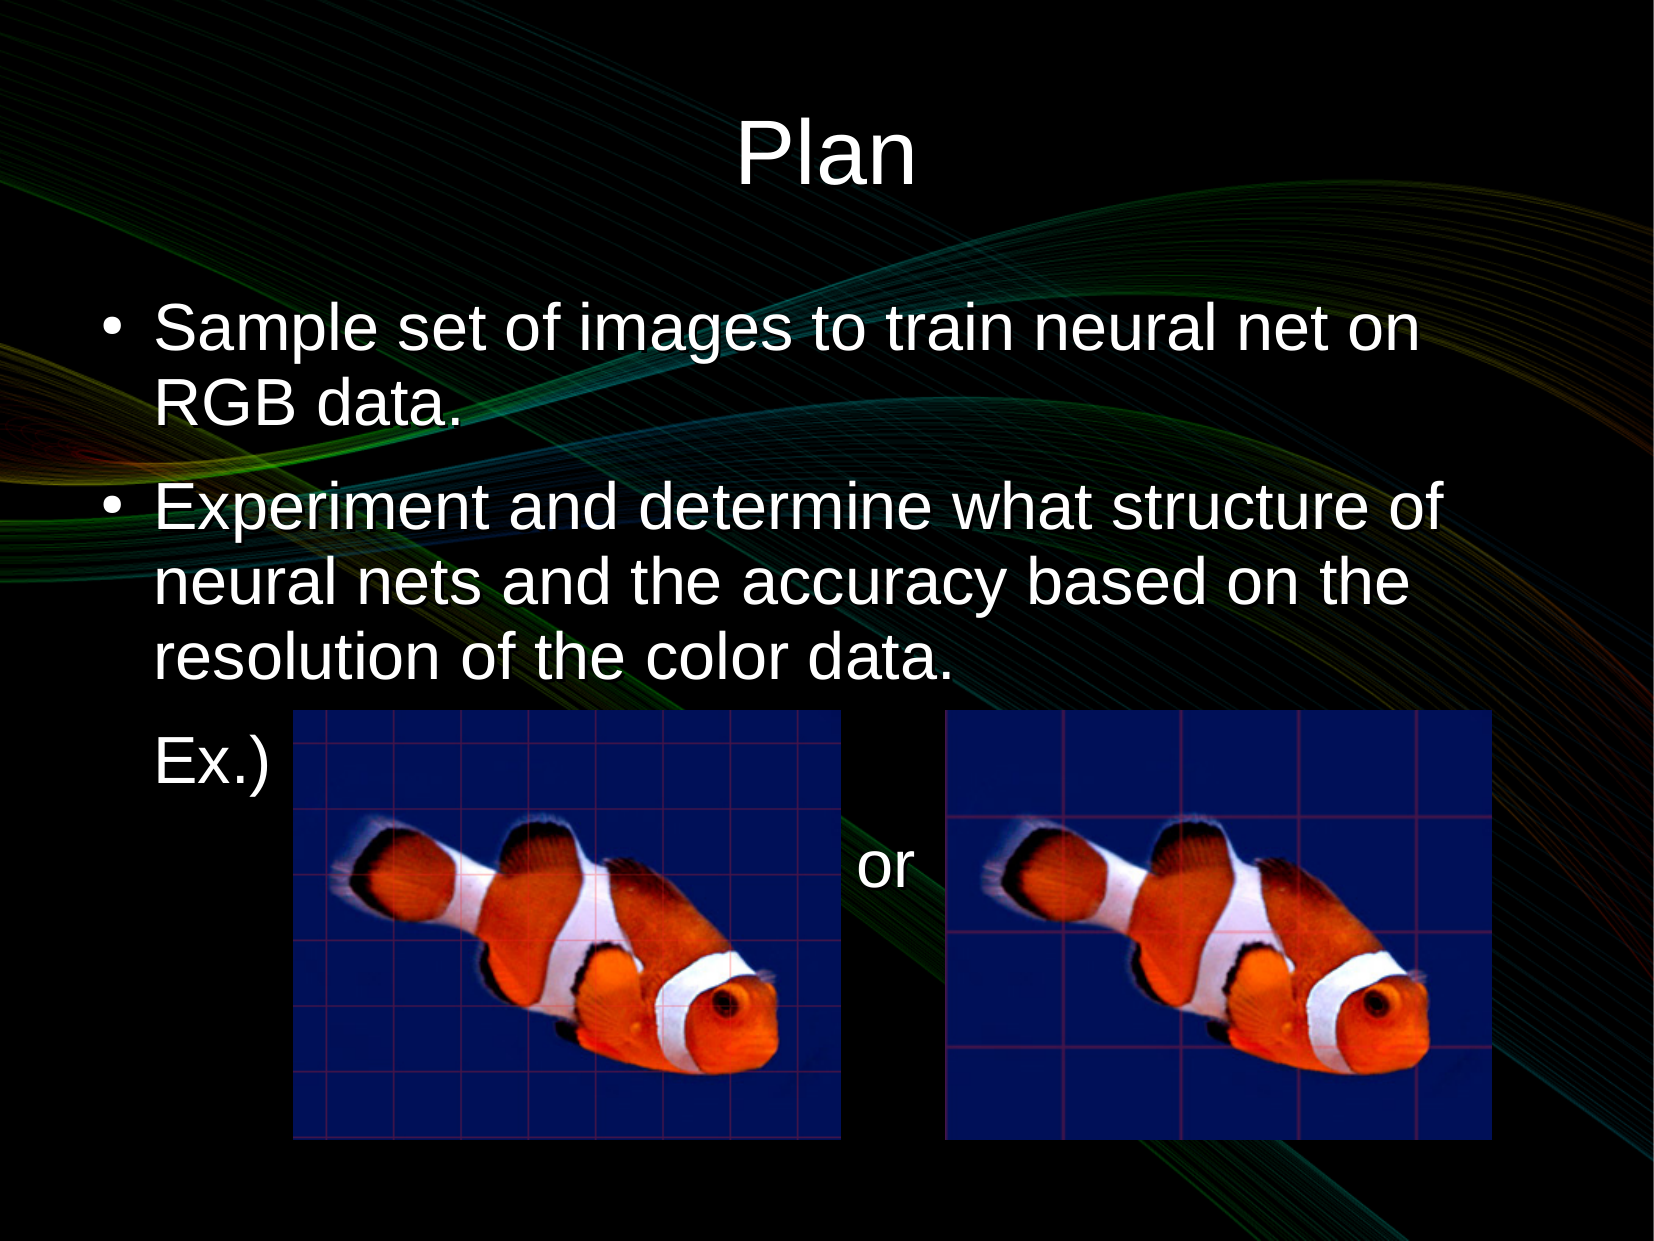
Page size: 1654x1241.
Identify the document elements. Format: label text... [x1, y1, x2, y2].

picture [0, 0, 1654, 1241]
title Plan [82, 49, 1571, 257]
list Sample set of images to train neural net on RGB data. Experiment and determine what structure of neural nets and the accuracy based on the resolution of the color data. Ex.) or [82, 290, 1571, 1109]
